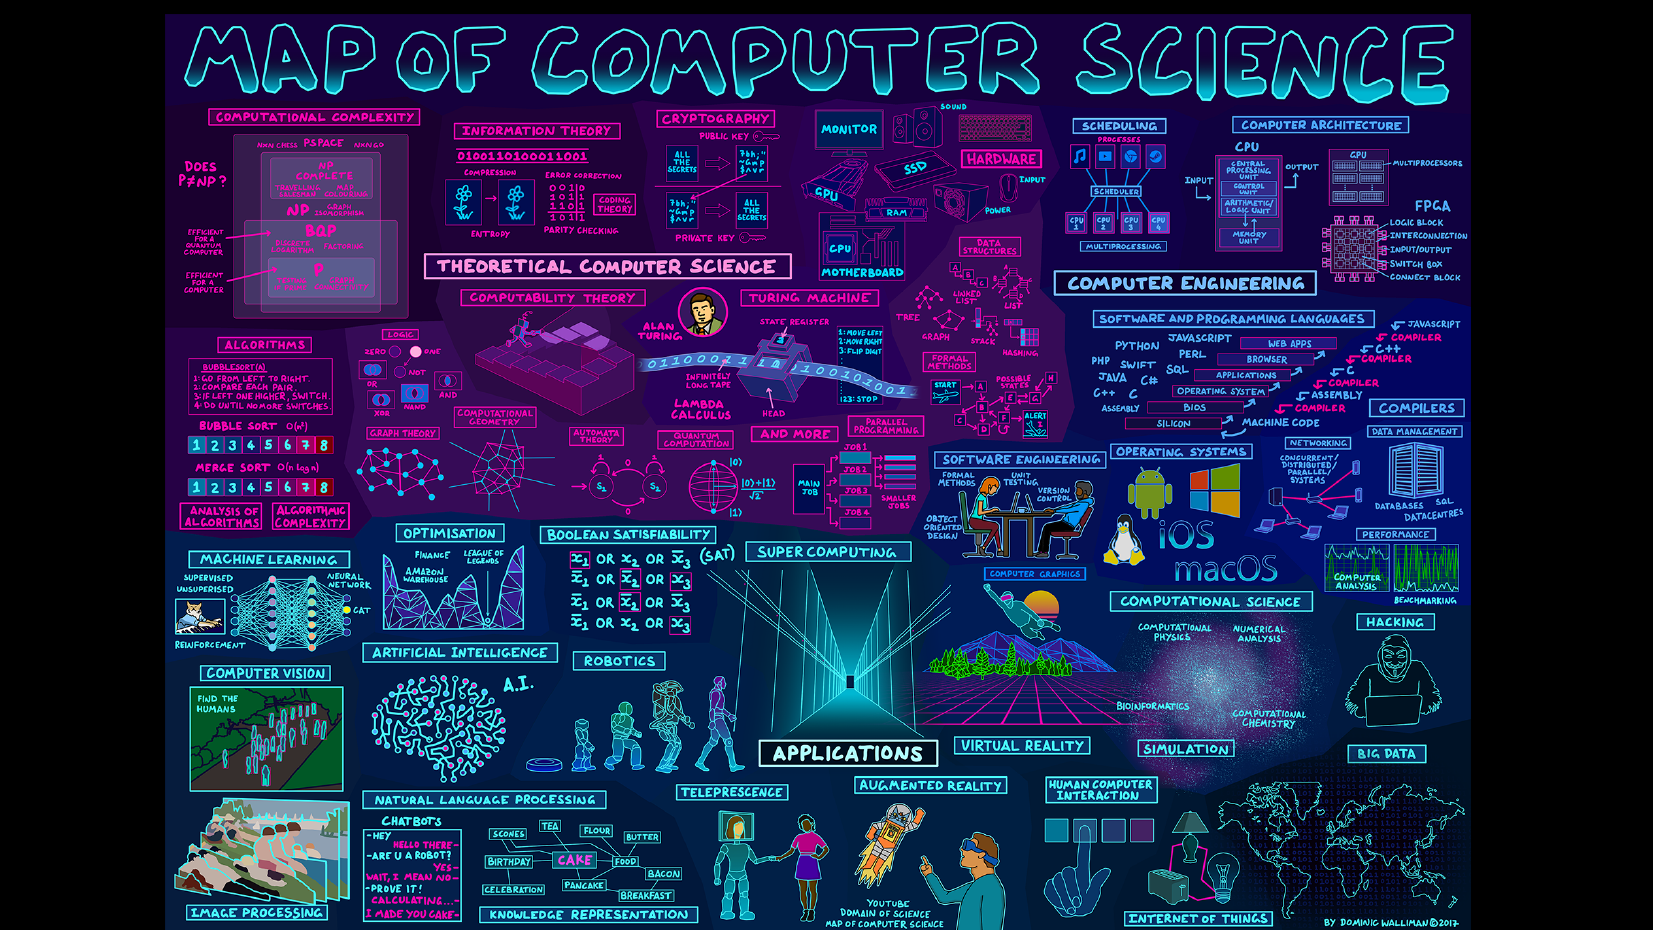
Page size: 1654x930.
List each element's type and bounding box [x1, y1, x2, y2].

picture [165, 14, 1471, 930]
